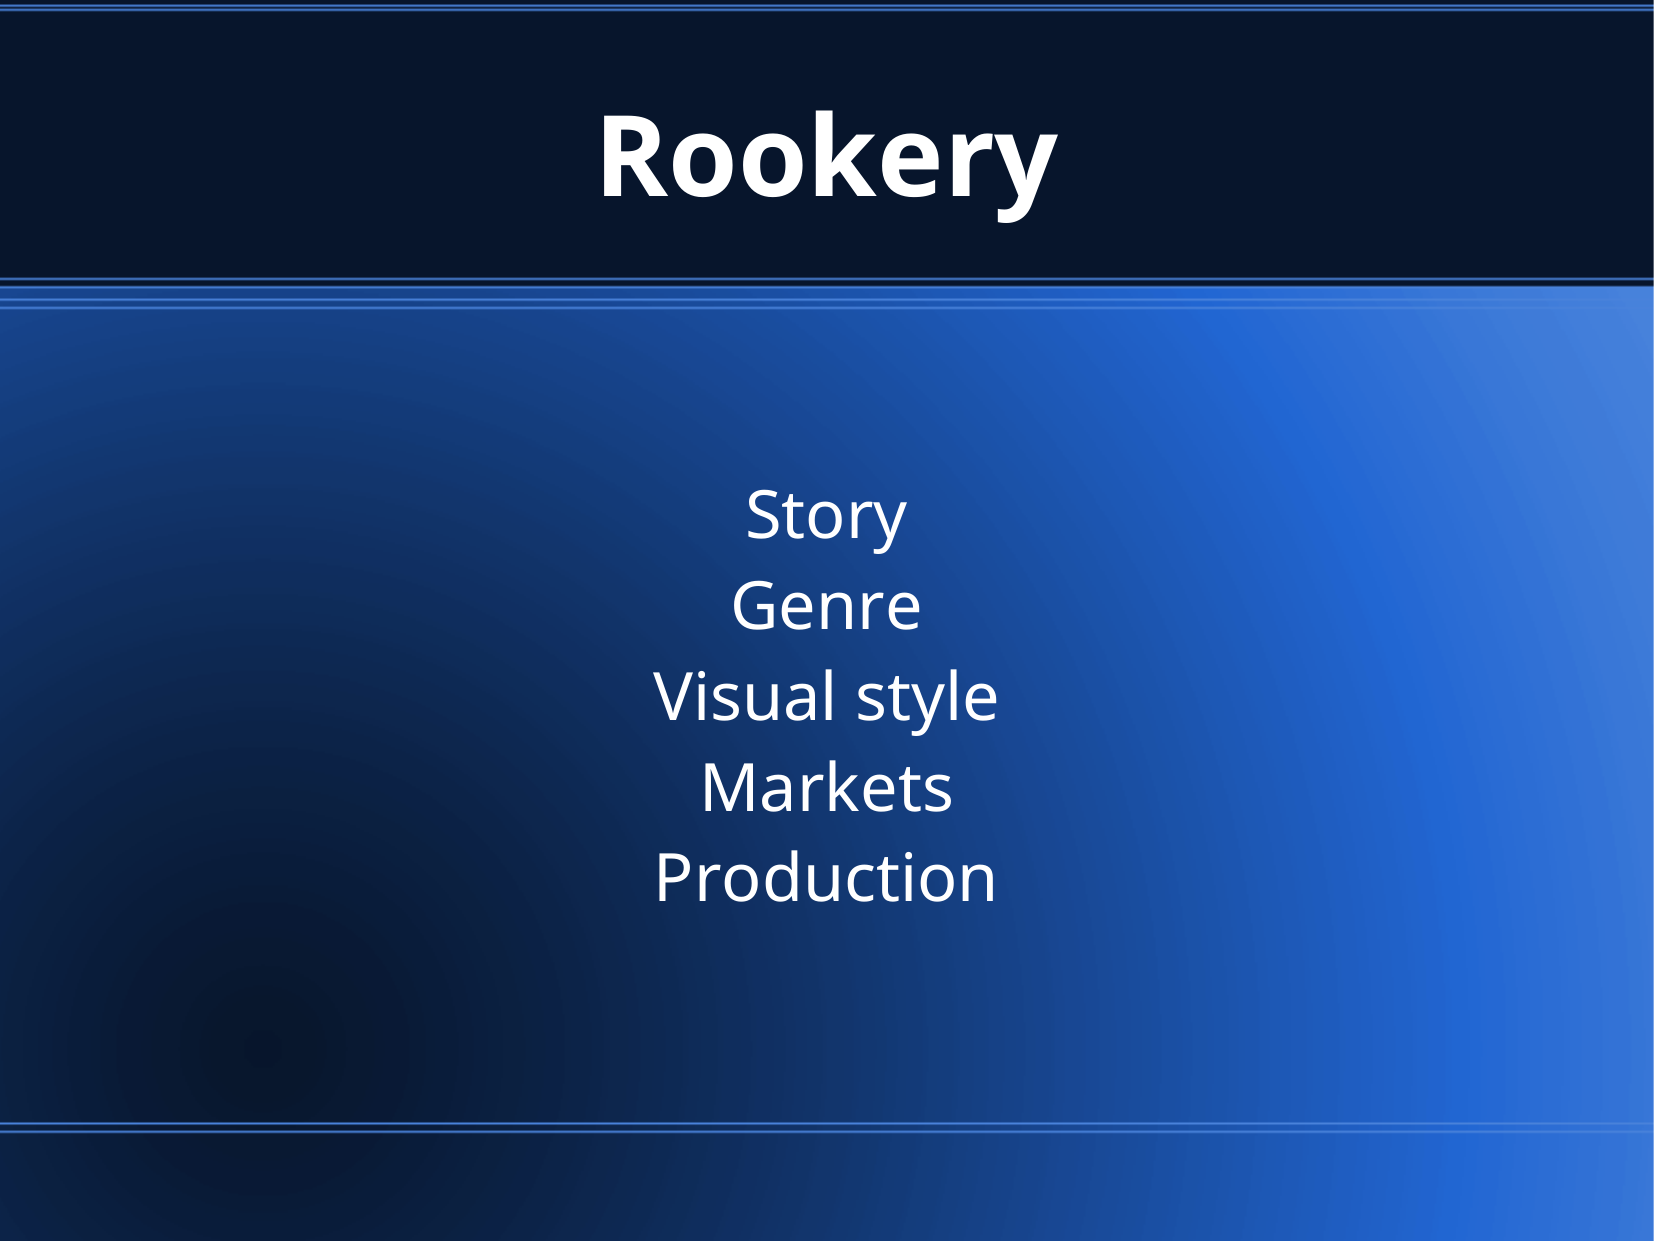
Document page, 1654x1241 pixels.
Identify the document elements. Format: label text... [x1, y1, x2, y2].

title Rookery [82, 49, 1571, 257]
picture [0, 0, 1654, 1241]
subtitle Story Genre Visual style Markets Production [82, 337, 1571, 1052]
